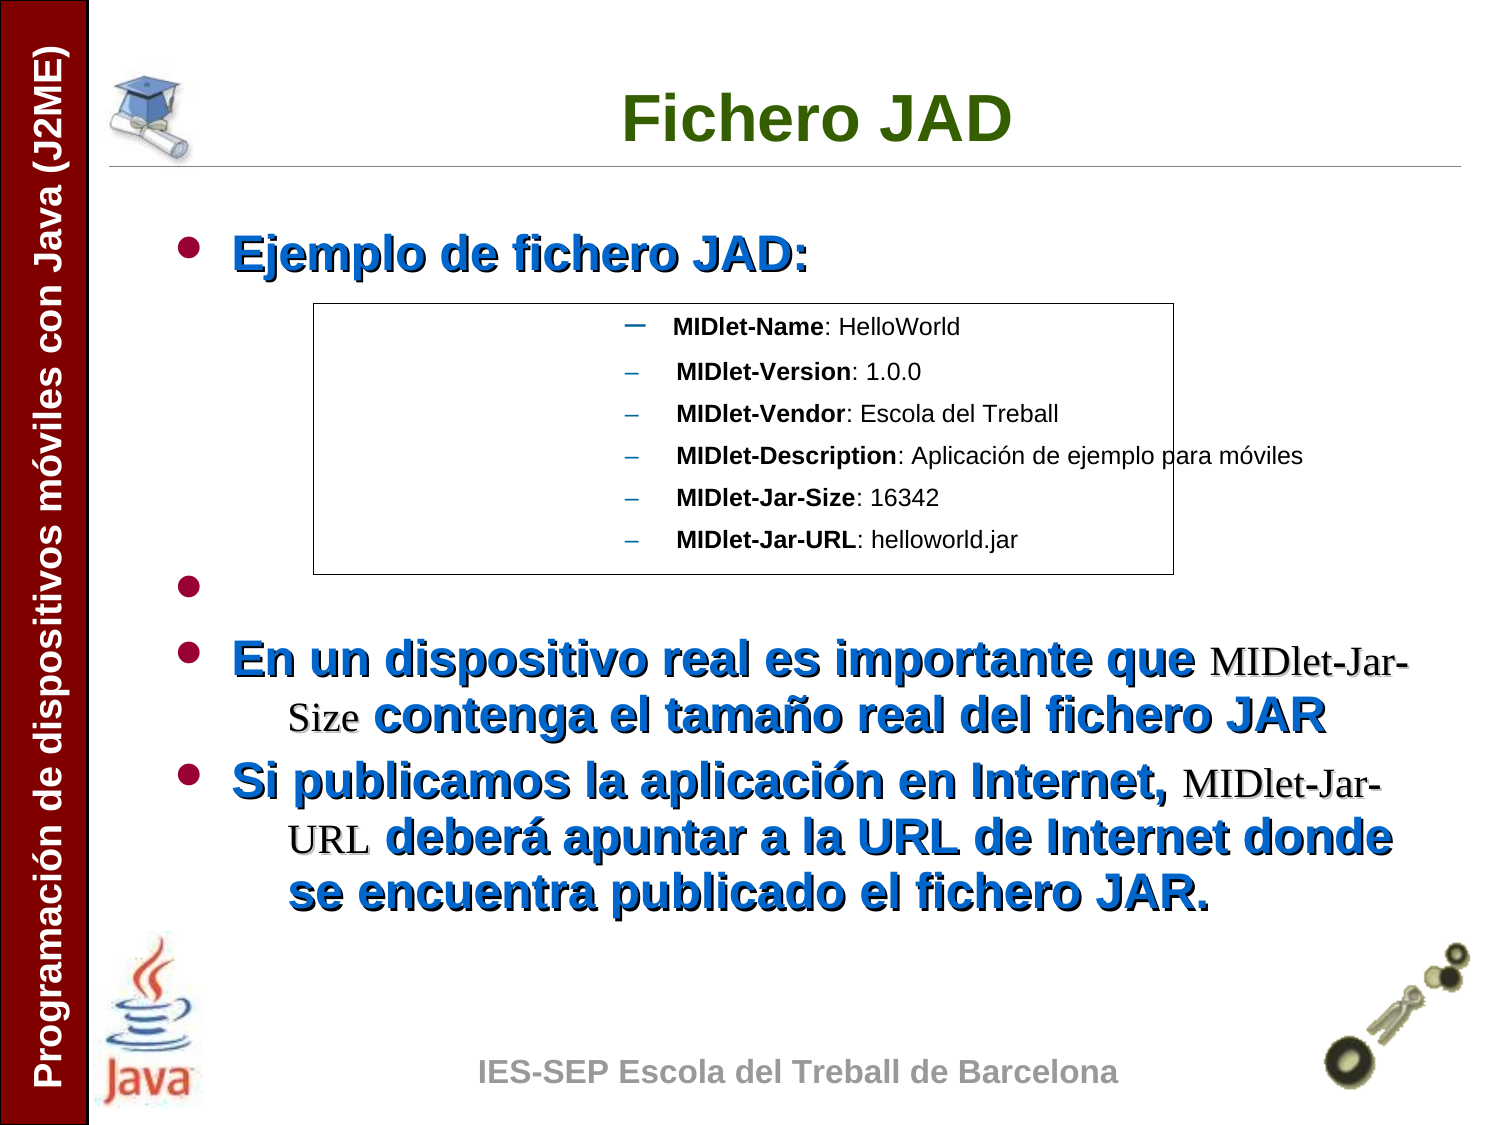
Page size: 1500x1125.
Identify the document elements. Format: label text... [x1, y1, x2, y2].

text_box [313, 303, 1174, 575]
title Fichero JAD [211, 75, 1424, 163]
list Ejemplo de fichero JAD: MIDlet-Name: HelloWorld MIDlet-Version: 1.0.0 MIDlet-Vendor: Escola del Treball MIDlet-Description: Aplicación de ejemplo para móviles MIDlet-Jar-Size: 16342 MIDlet-Jar-URL: helloworld.jar En un dispositivo real es importante que MIDlet-Jar-Size contenga el tamaño real del fichero JAR Si publicamos la aplicación en Internet, MIDlet-Jar-URL deberá apuntar a la URL de Internet donde se encuentra publicado el fichero JAR. [174, 224, 1451, 988]
picture [93, 931, 204, 1109]
picture [1322, 939, 1471, 1094]
picture [93, 61, 206, 174]
